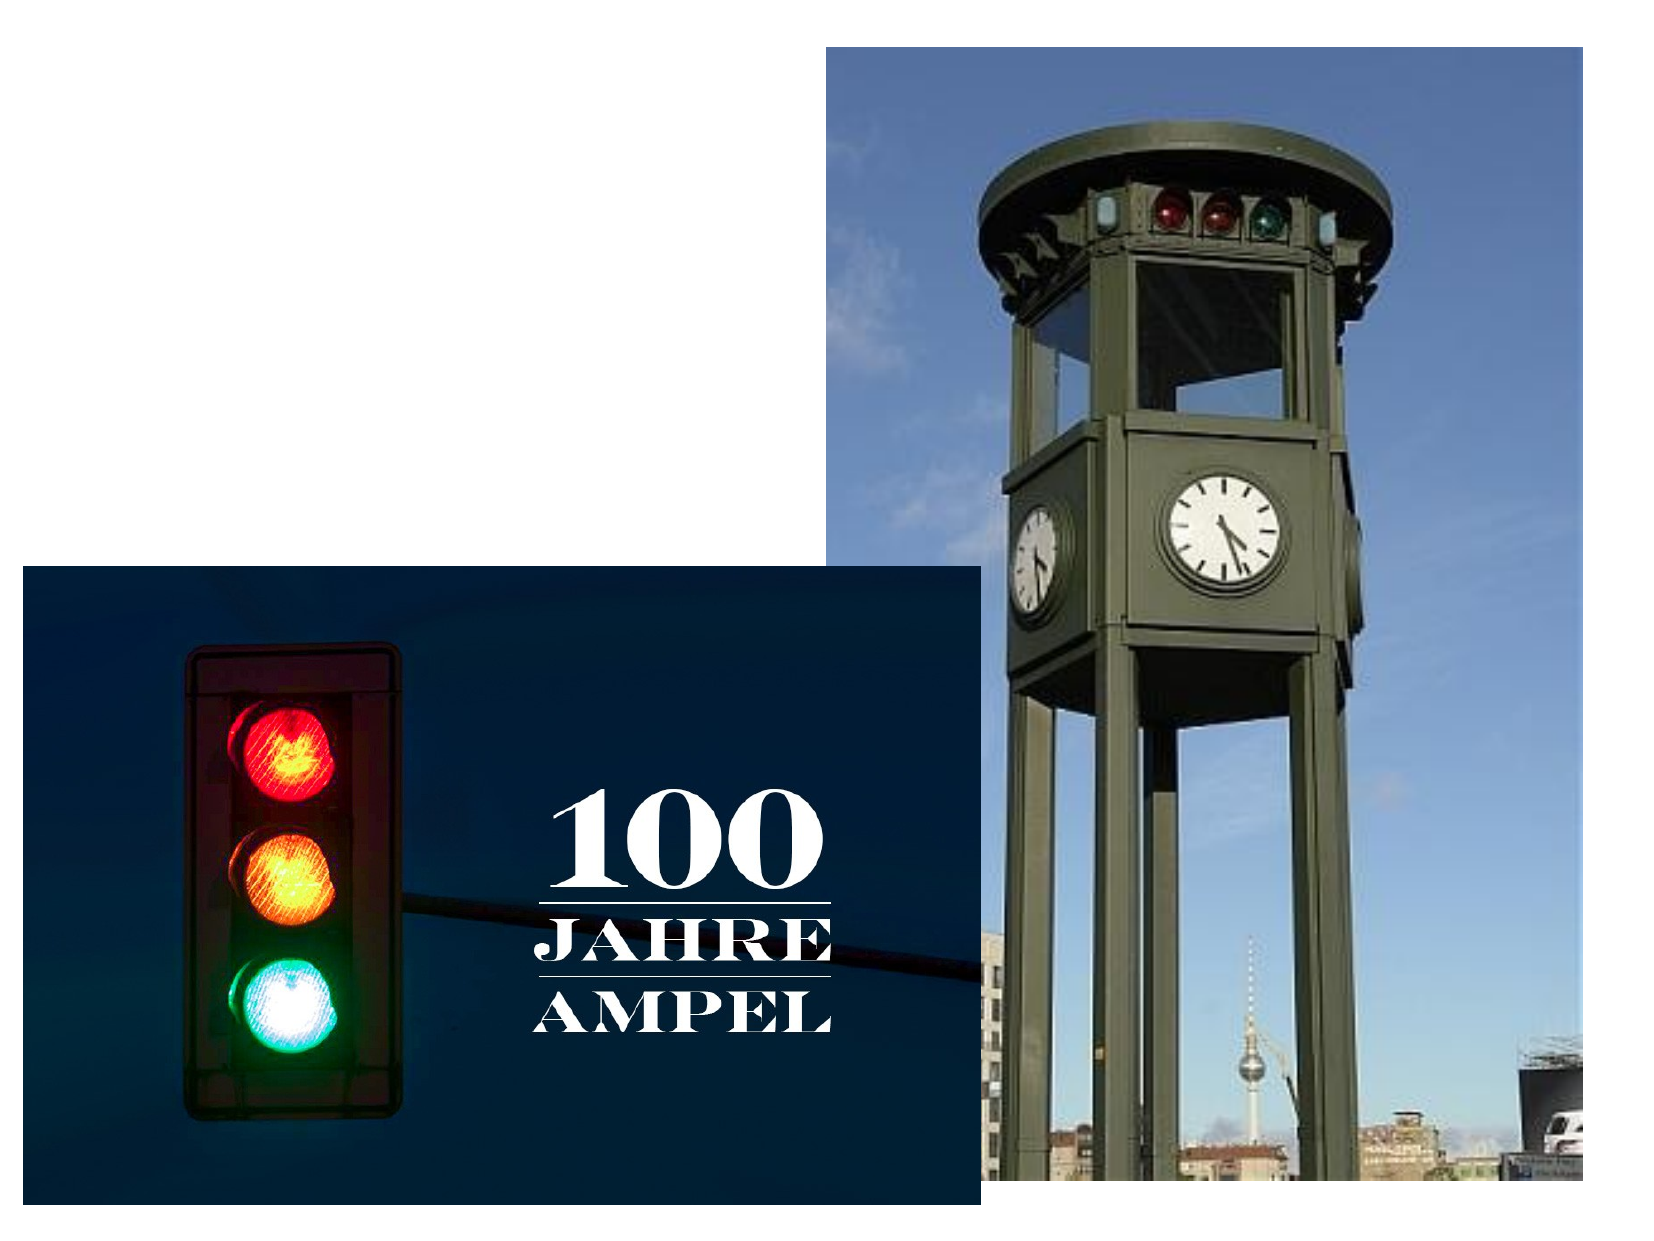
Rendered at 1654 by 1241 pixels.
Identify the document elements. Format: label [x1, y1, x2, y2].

picture [23, 47, 1583, 1205]
